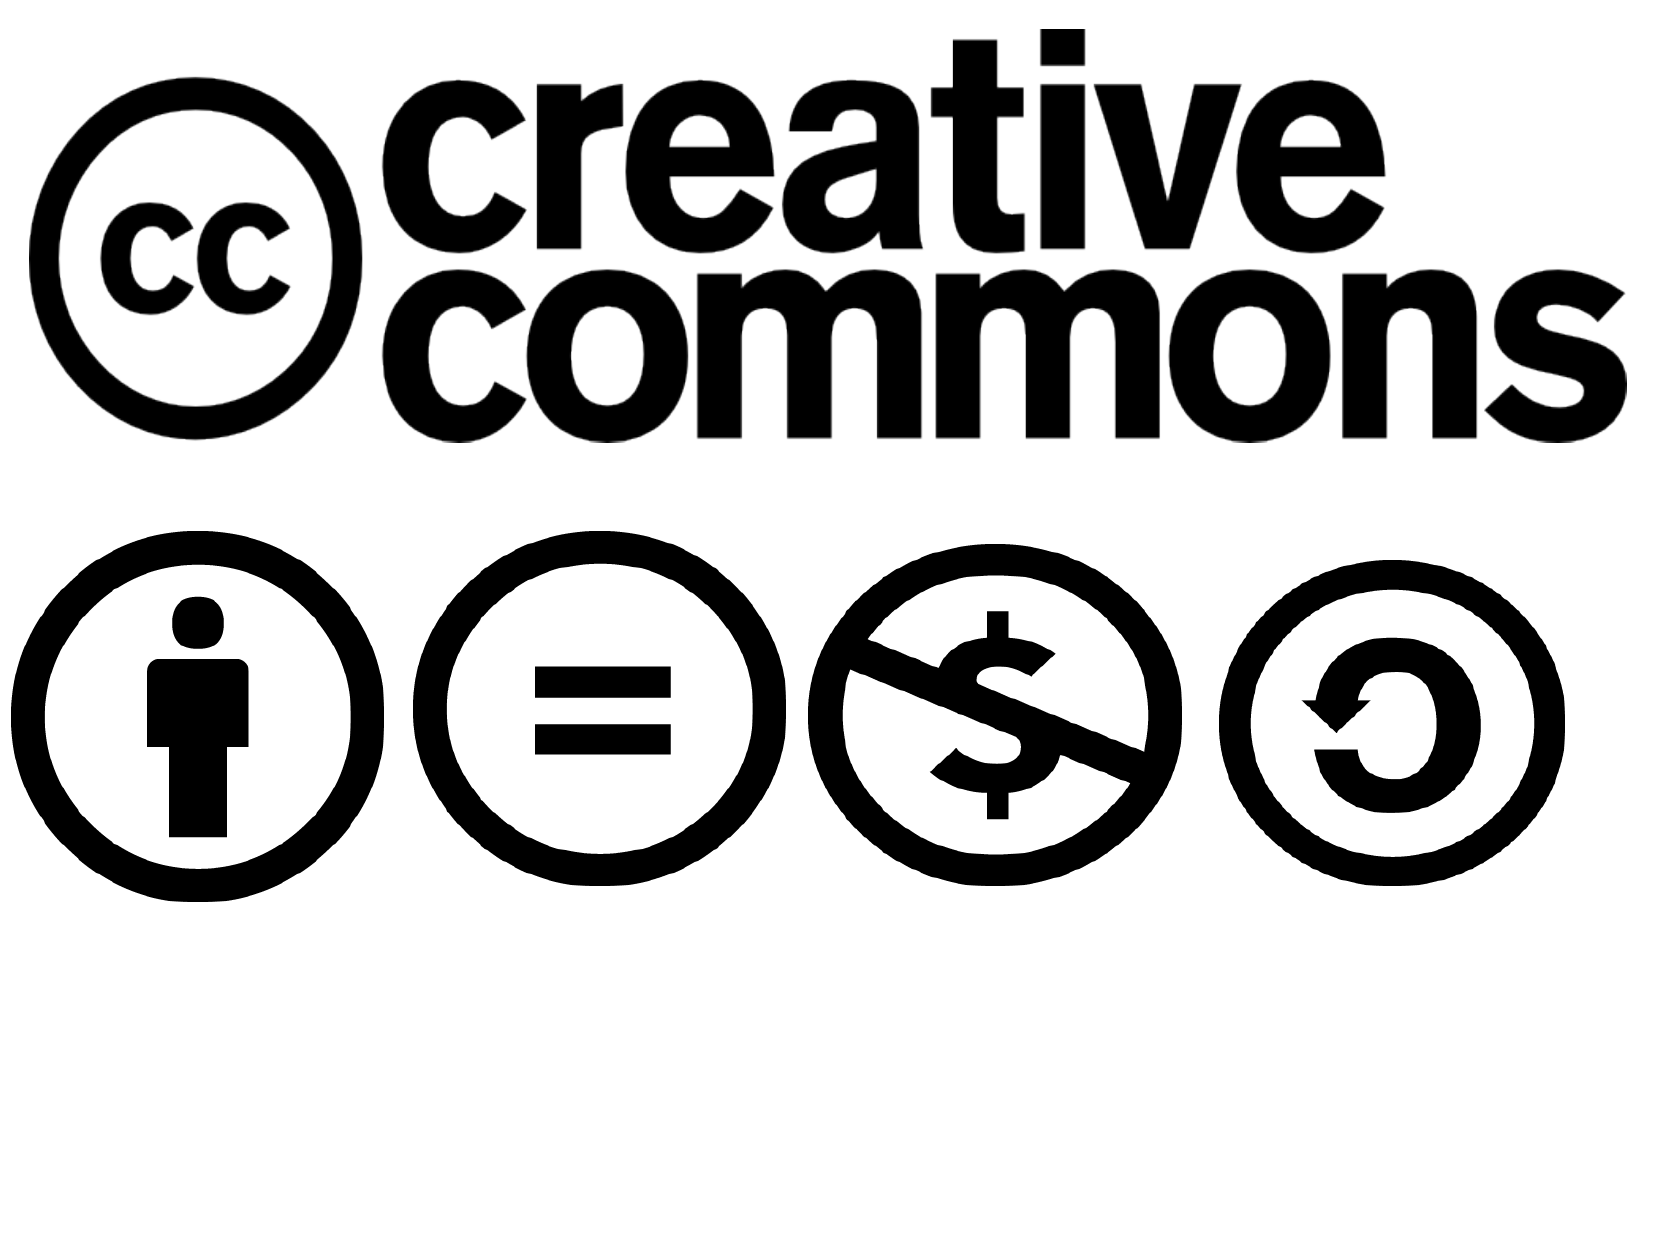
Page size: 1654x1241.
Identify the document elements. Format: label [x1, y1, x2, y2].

picture [29, 29, 1627, 443]
picture [1219, 560, 1565, 886]
picture [808, 544, 1182, 886]
picture [413, 531, 786, 886]
picture [11, 531, 384, 902]
